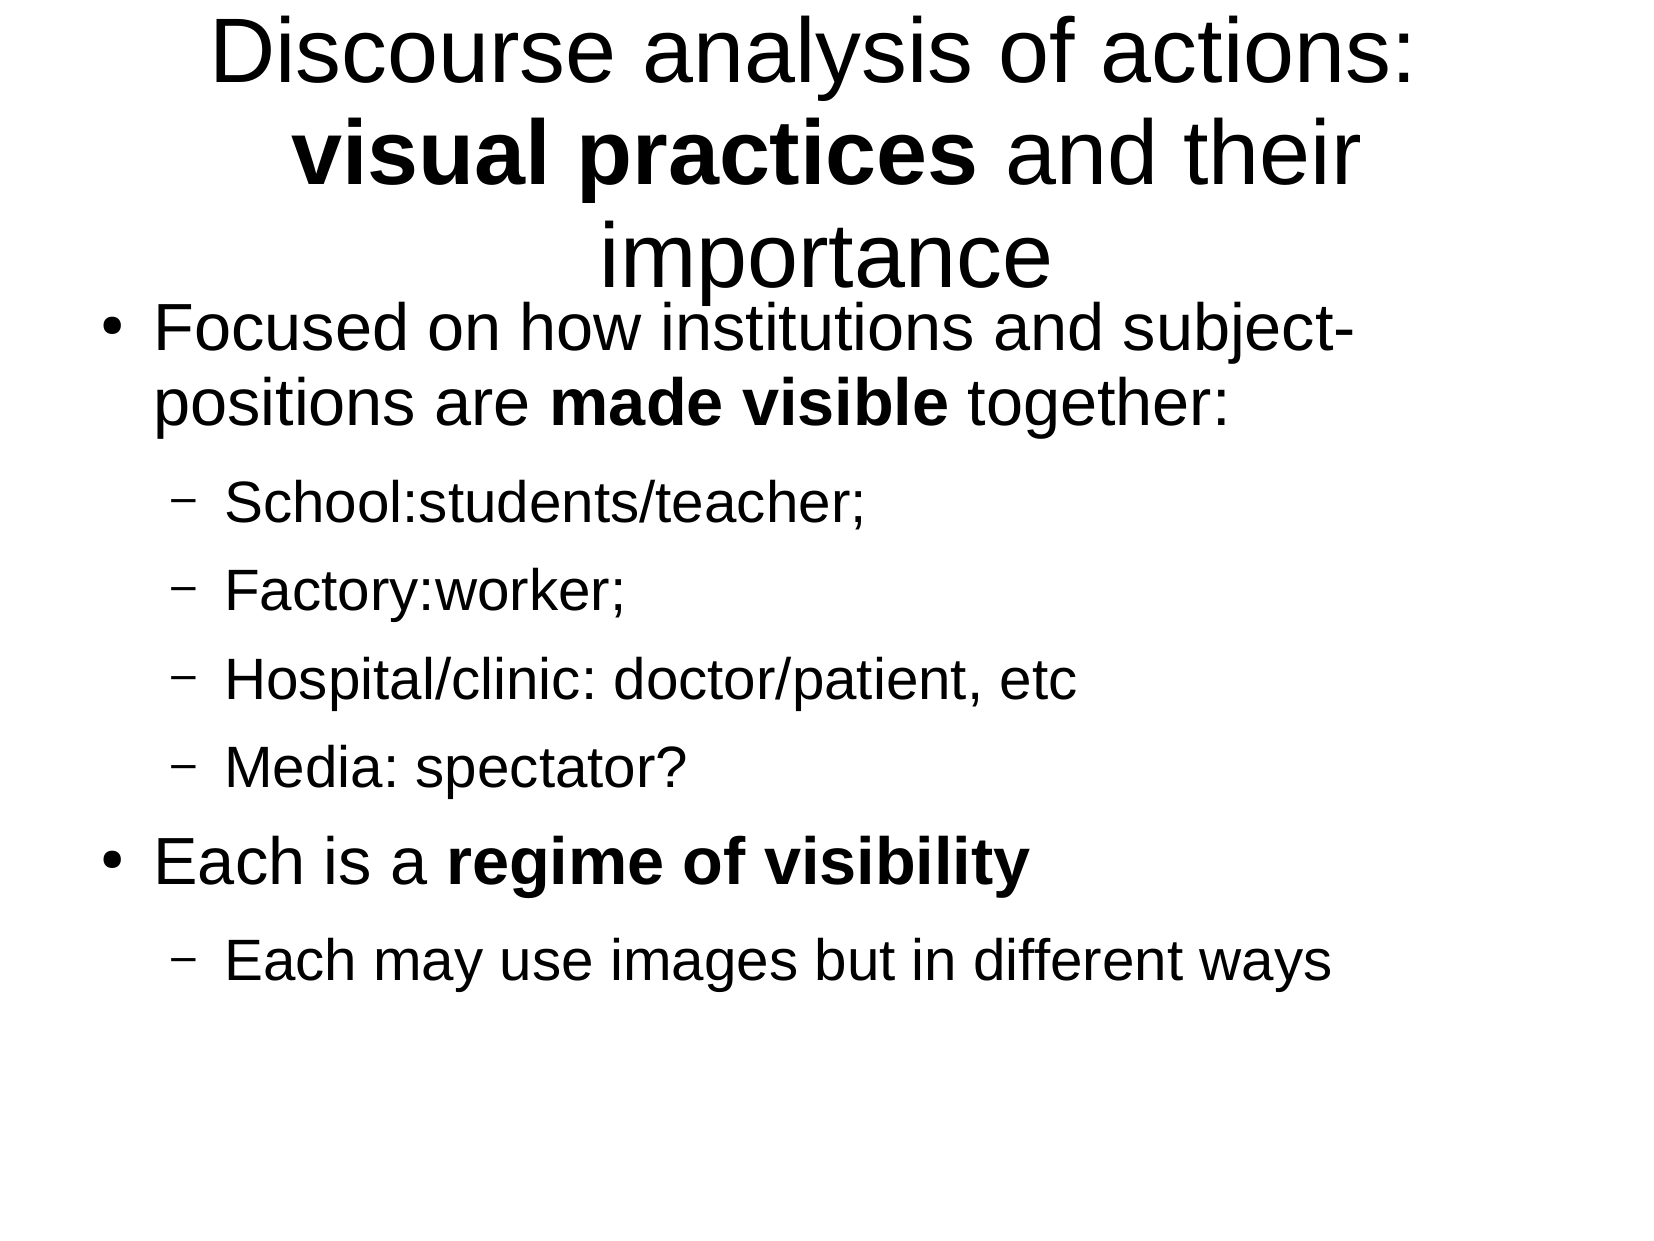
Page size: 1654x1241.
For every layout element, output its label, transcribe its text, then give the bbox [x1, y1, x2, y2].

list Focused on how institutions and subject-positions are made visible together: School:students/teacher; Factory:worker; Hospital/clinic: doctor/patient, etc Media: spectator? Each is a regime of visibility Each may use images but in different ways [82, 290, 1571, 1010]
title Discourse analysis of actions: visual practices and their importance [82, 0, 1571, 290]
